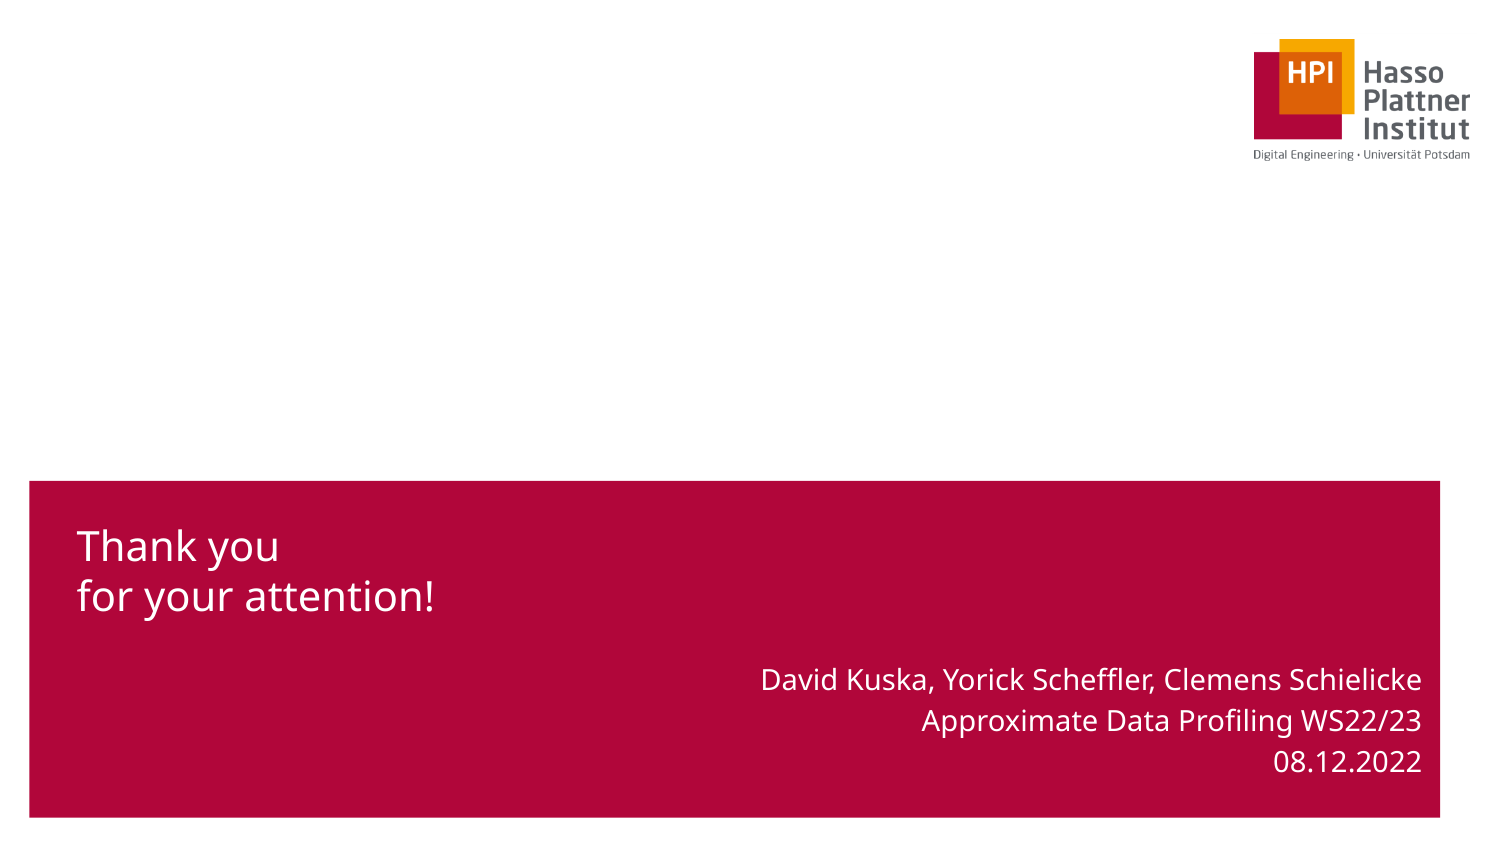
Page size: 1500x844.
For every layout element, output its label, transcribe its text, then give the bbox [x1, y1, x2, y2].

picture [1254, 39, 1470, 161]
title Thank you for your attention! [58, 480, 1441, 649]
subtitle David Kuska, Yorick Scheffler, Clemens Schielicke Approximate Data Profiling WS22/23 08.12.2022 [58, 649, 1441, 788]
